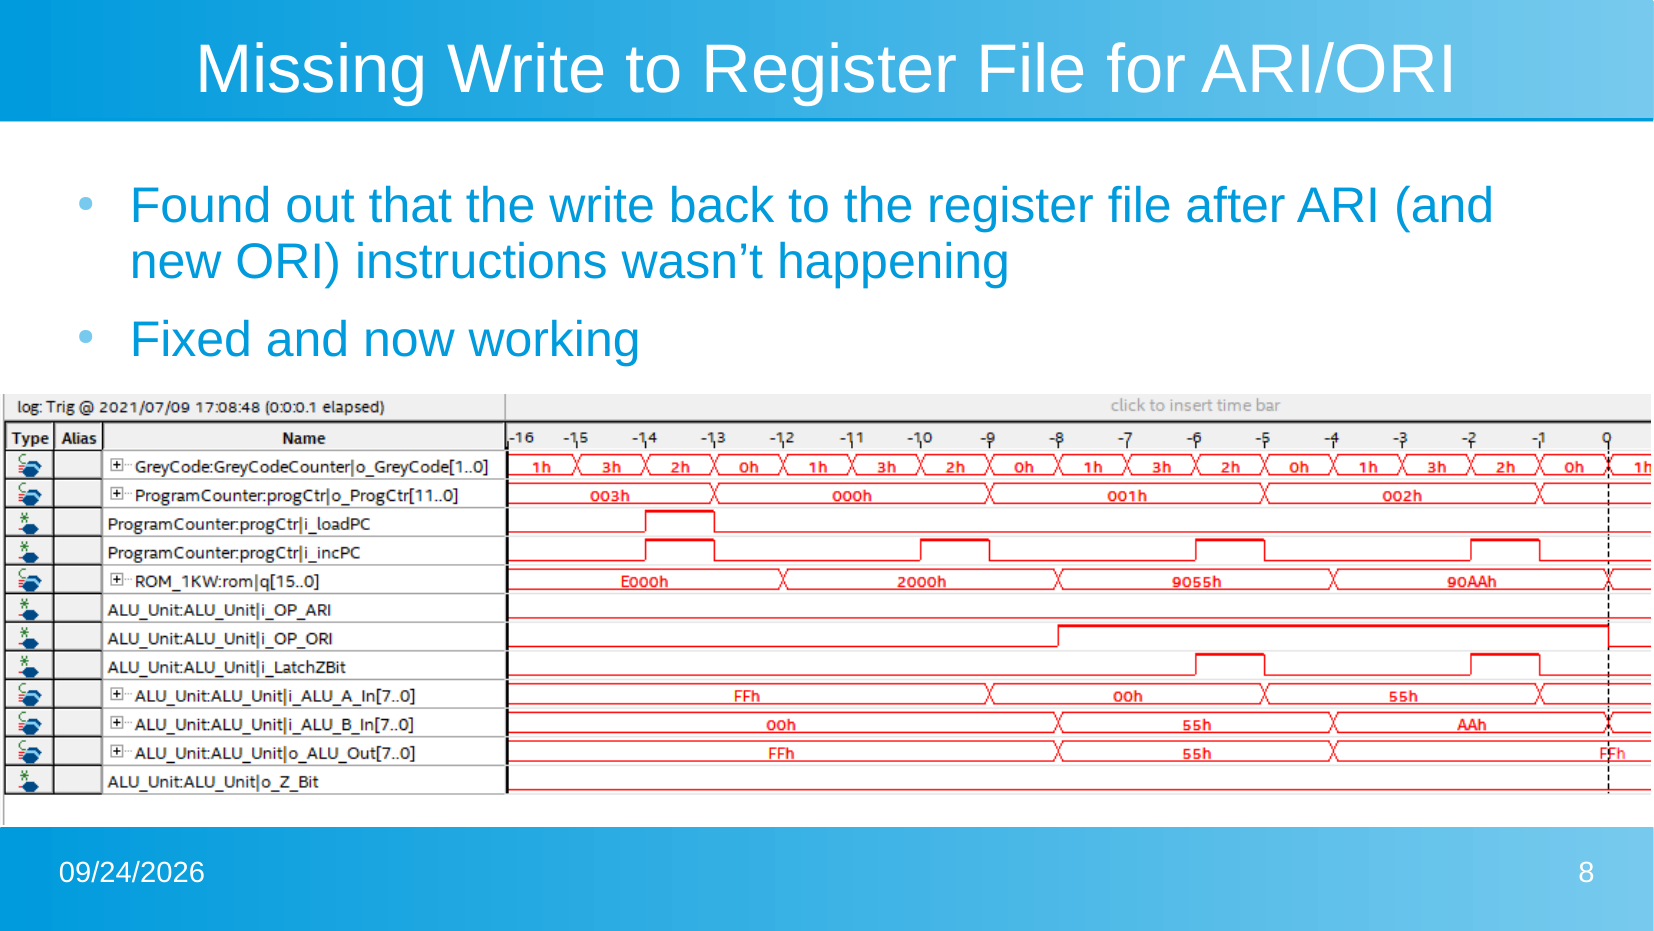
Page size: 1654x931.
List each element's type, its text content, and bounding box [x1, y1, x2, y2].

picture [0, 394, 1651, 826]
list Found out that the write back to the register file after ARI (and new ORI) instructions wasn’t happening Fixed and now working [59, 177, 1595, 376]
title Missing Write to Register File for ARI/ORI [59, 29, 1595, 108]
